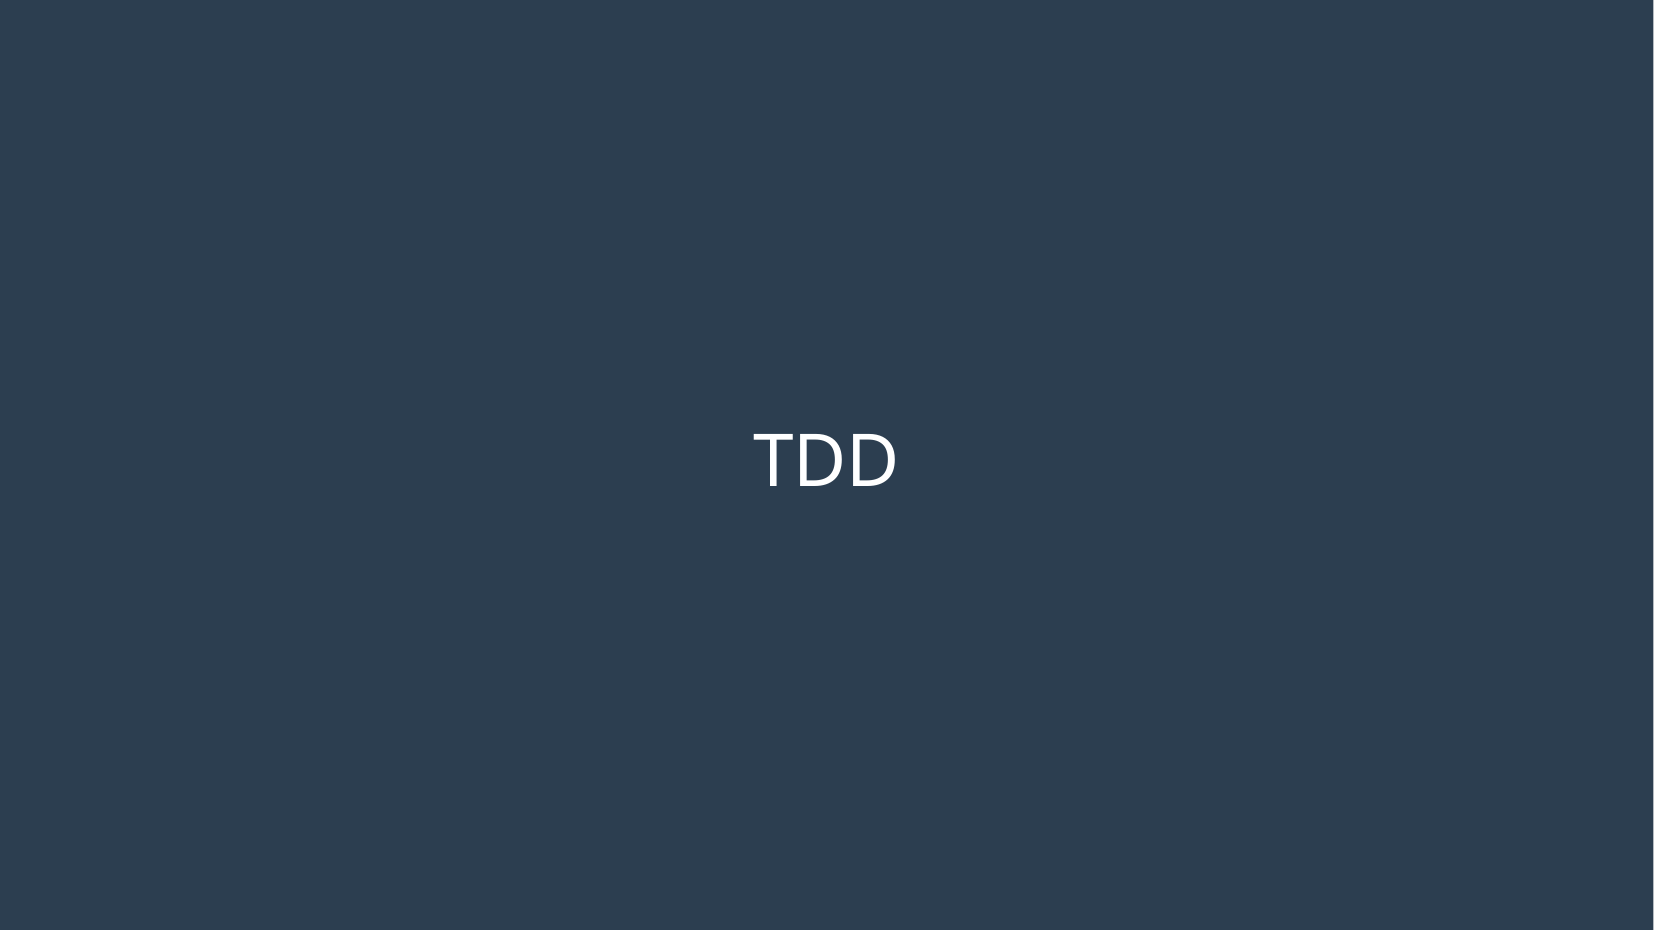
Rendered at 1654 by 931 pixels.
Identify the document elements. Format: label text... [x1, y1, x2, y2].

subtitle TDD [29, 0, 1625, 916]
